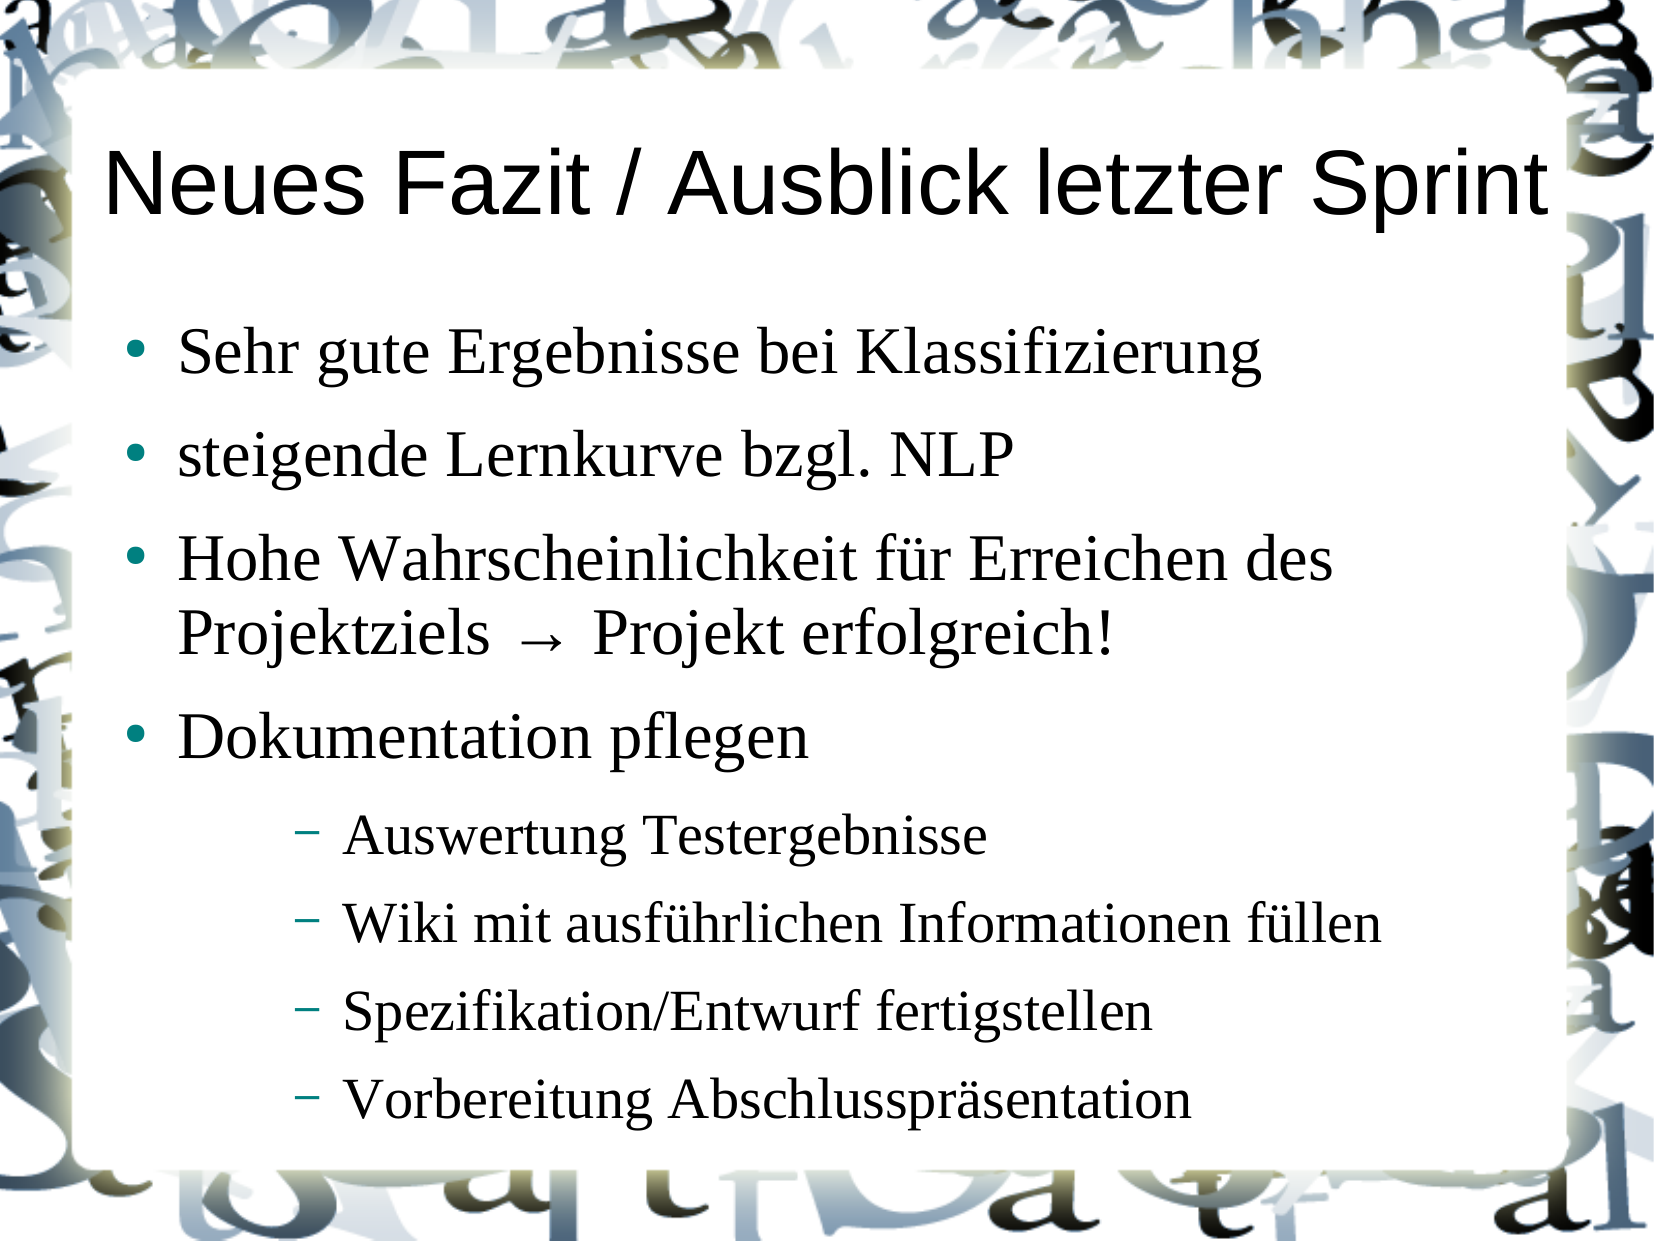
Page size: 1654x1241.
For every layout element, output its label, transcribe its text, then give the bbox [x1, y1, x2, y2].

list Sehr gute Ergebnisse bei Klassifizierung steigende Lernkurve bzgl. NLP Hohe Wahrscheinlichkeit für Erreichen des Projektziels → Projekt erfolgreich! Dokumentation pflegen Auswertung Testergebnisse Wiki mit ausführlichen Informationen füllen Spezifikation/Entwurf fertigstellen Vorbereitung Abschlusspräsentation [106, 313, 1530, 1132]
picture [0, 0, 1654, 1241]
title Neues Fazit / Ausblick letzter Sprint [82, 78, 1571, 287]
